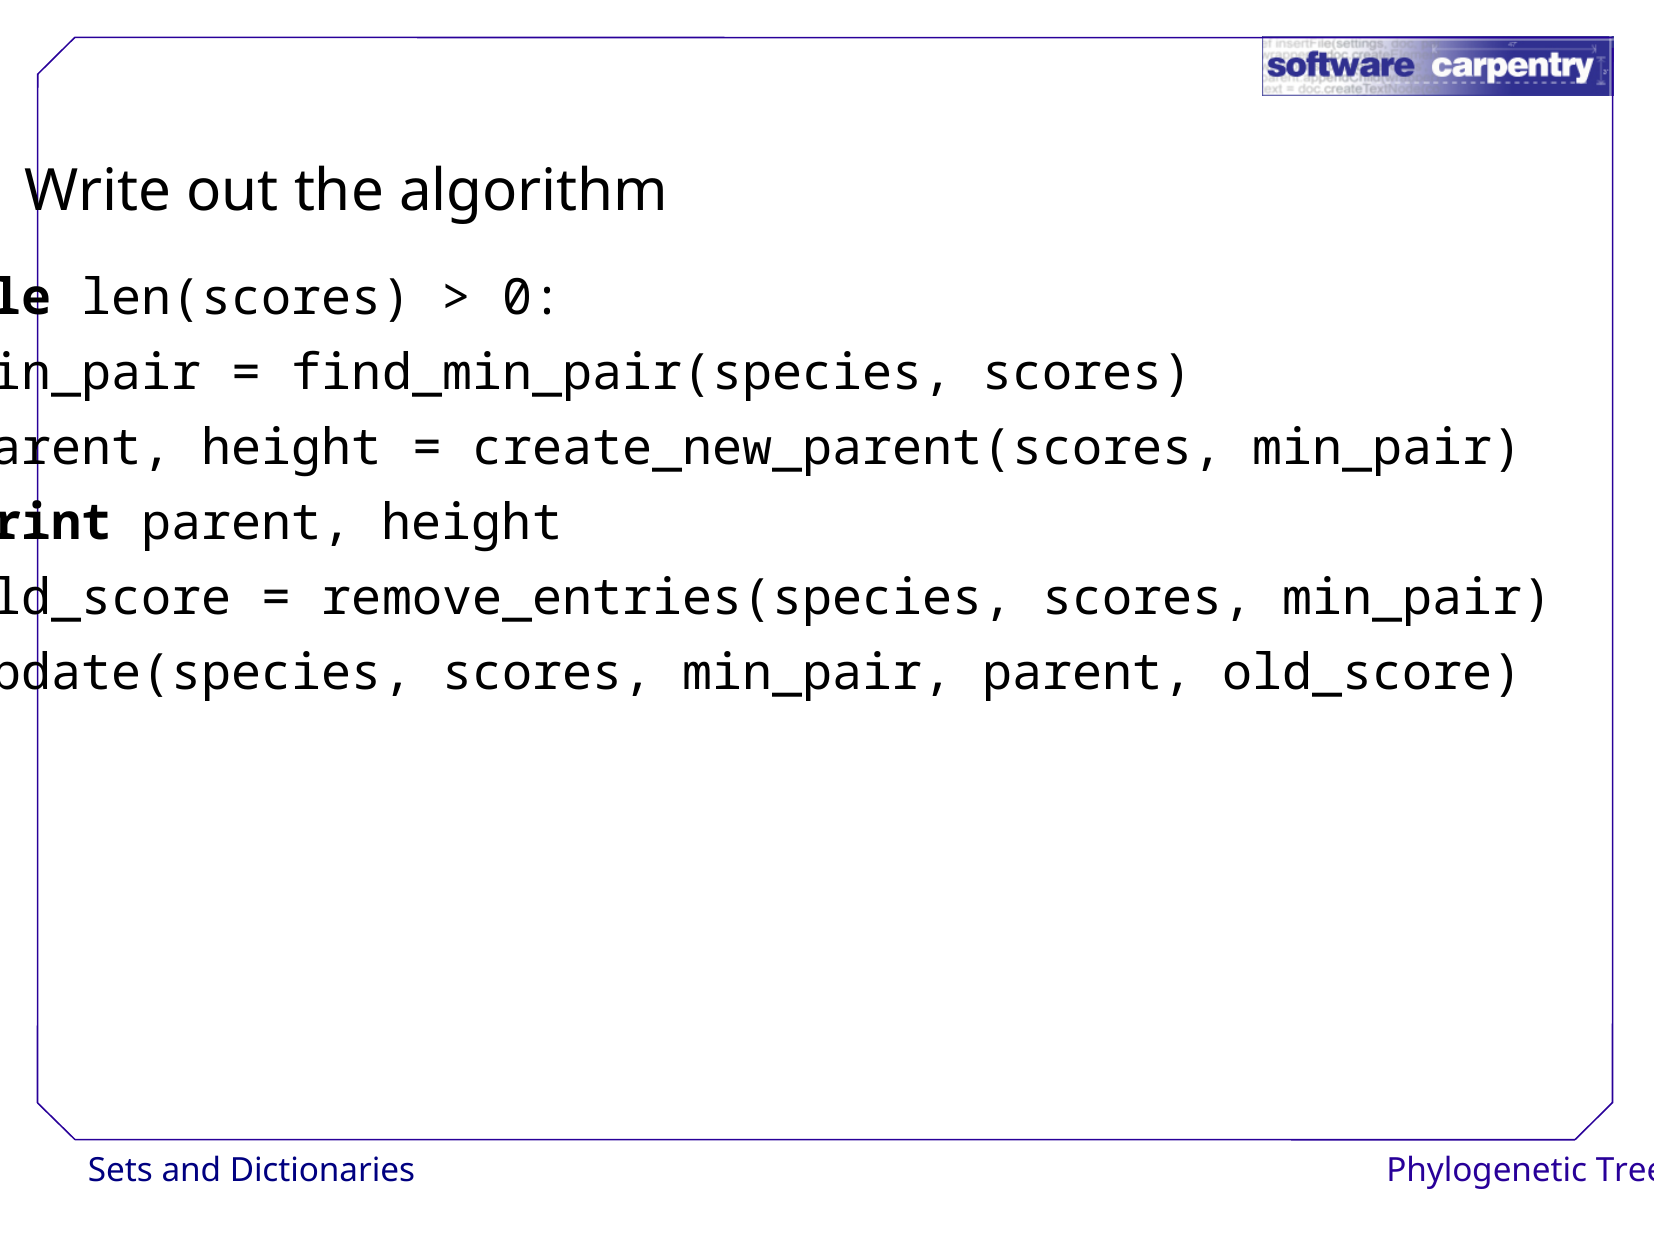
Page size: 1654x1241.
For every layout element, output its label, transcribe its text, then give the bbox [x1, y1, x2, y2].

picture [1262, 36, 1614, 96]
text_box Write out the algorithm [9, 109, 834, 231]
text_box while len(scores) > 0: min_pair = find_min_pair(species, scores) parent, height = create_new_parent(scores, min_pair) print parent, height old_score = remove_entries(species, scores, min_pair) update(species, scores, min_pair, parent, old_score) [0, 241, 1654, 708]
